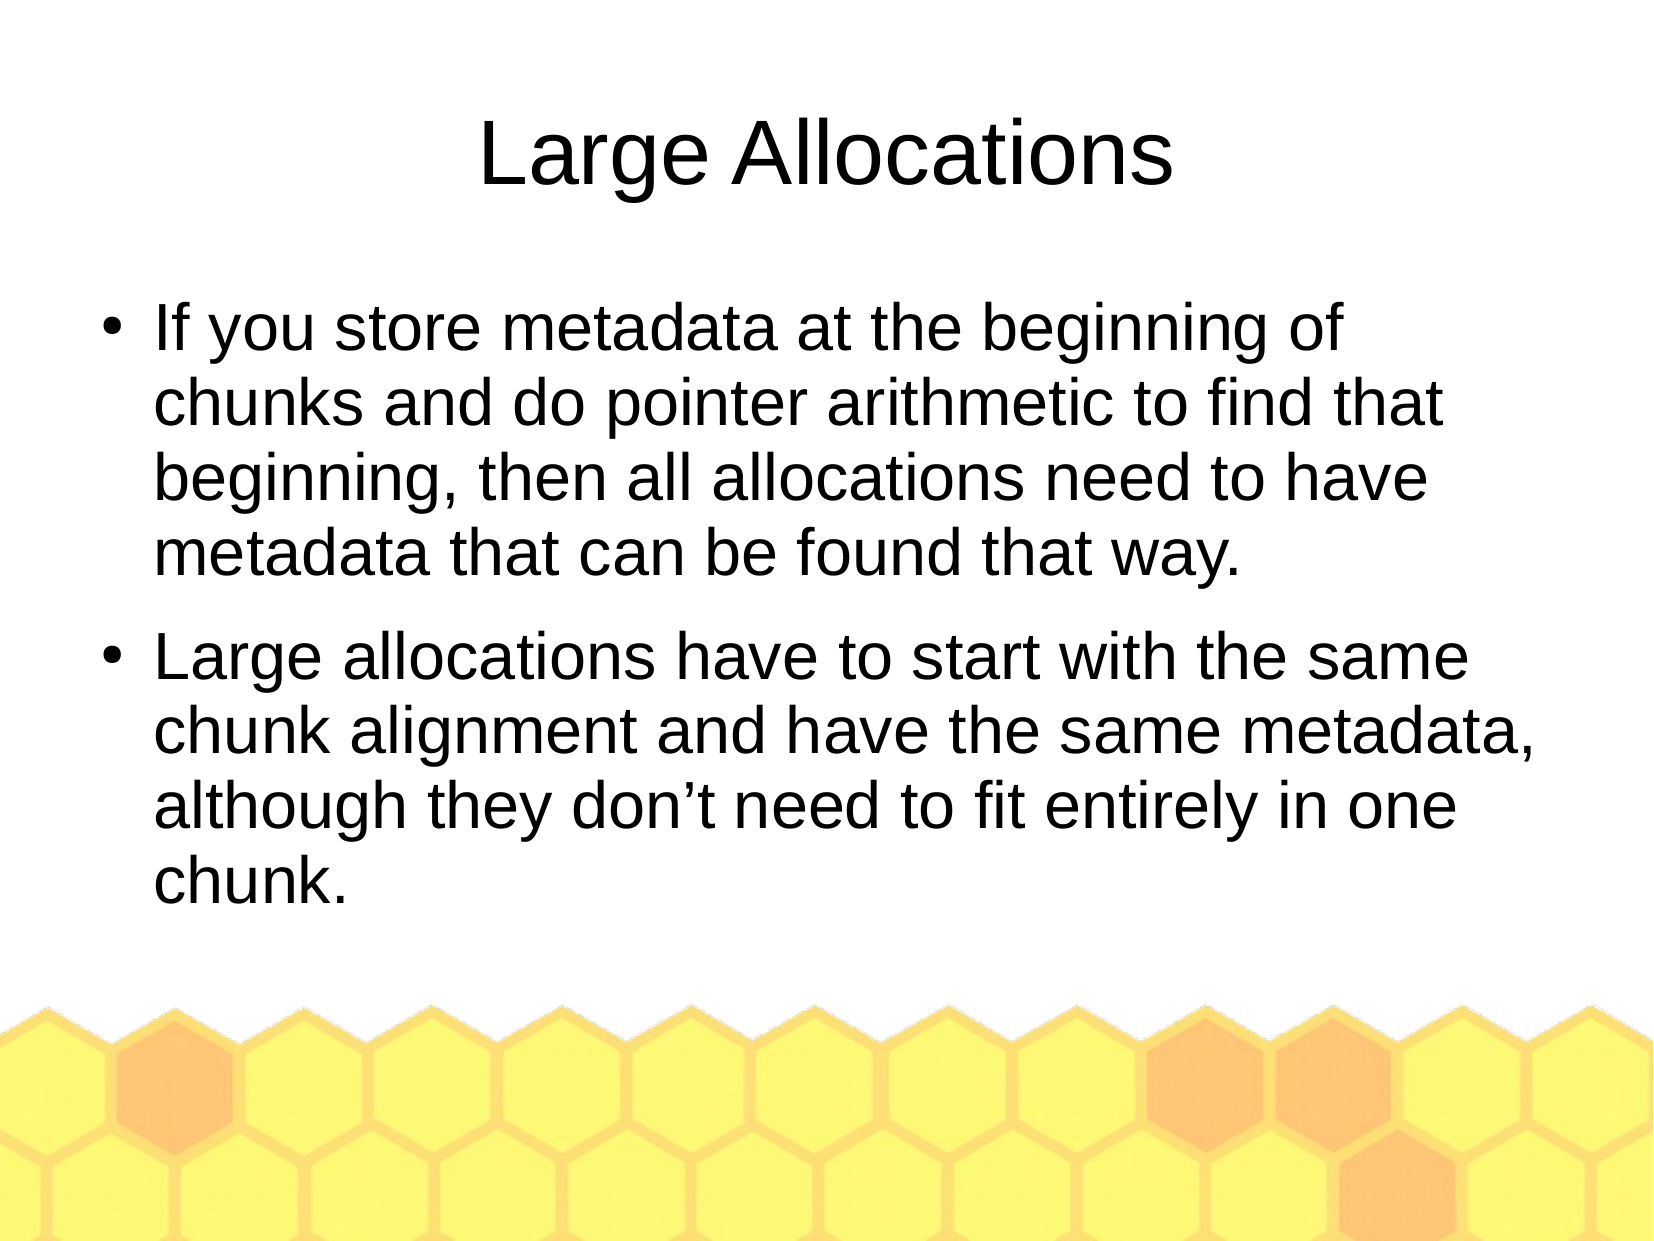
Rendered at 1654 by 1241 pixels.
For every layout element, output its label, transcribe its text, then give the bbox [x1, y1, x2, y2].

title Large Allocations [82, 49, 1571, 257]
list If you store metadata at the beginning of chunks and do pointer arithmetic to find that beginning, then all allocations need to have metadata that can be found that way. Large allocations have to start with the same chunk alignment and have the same metadata, although they don’t need to fit entirely in one chunk. [82, 290, 1571, 1010]
picture [0, 1001, 1654, 1241]
